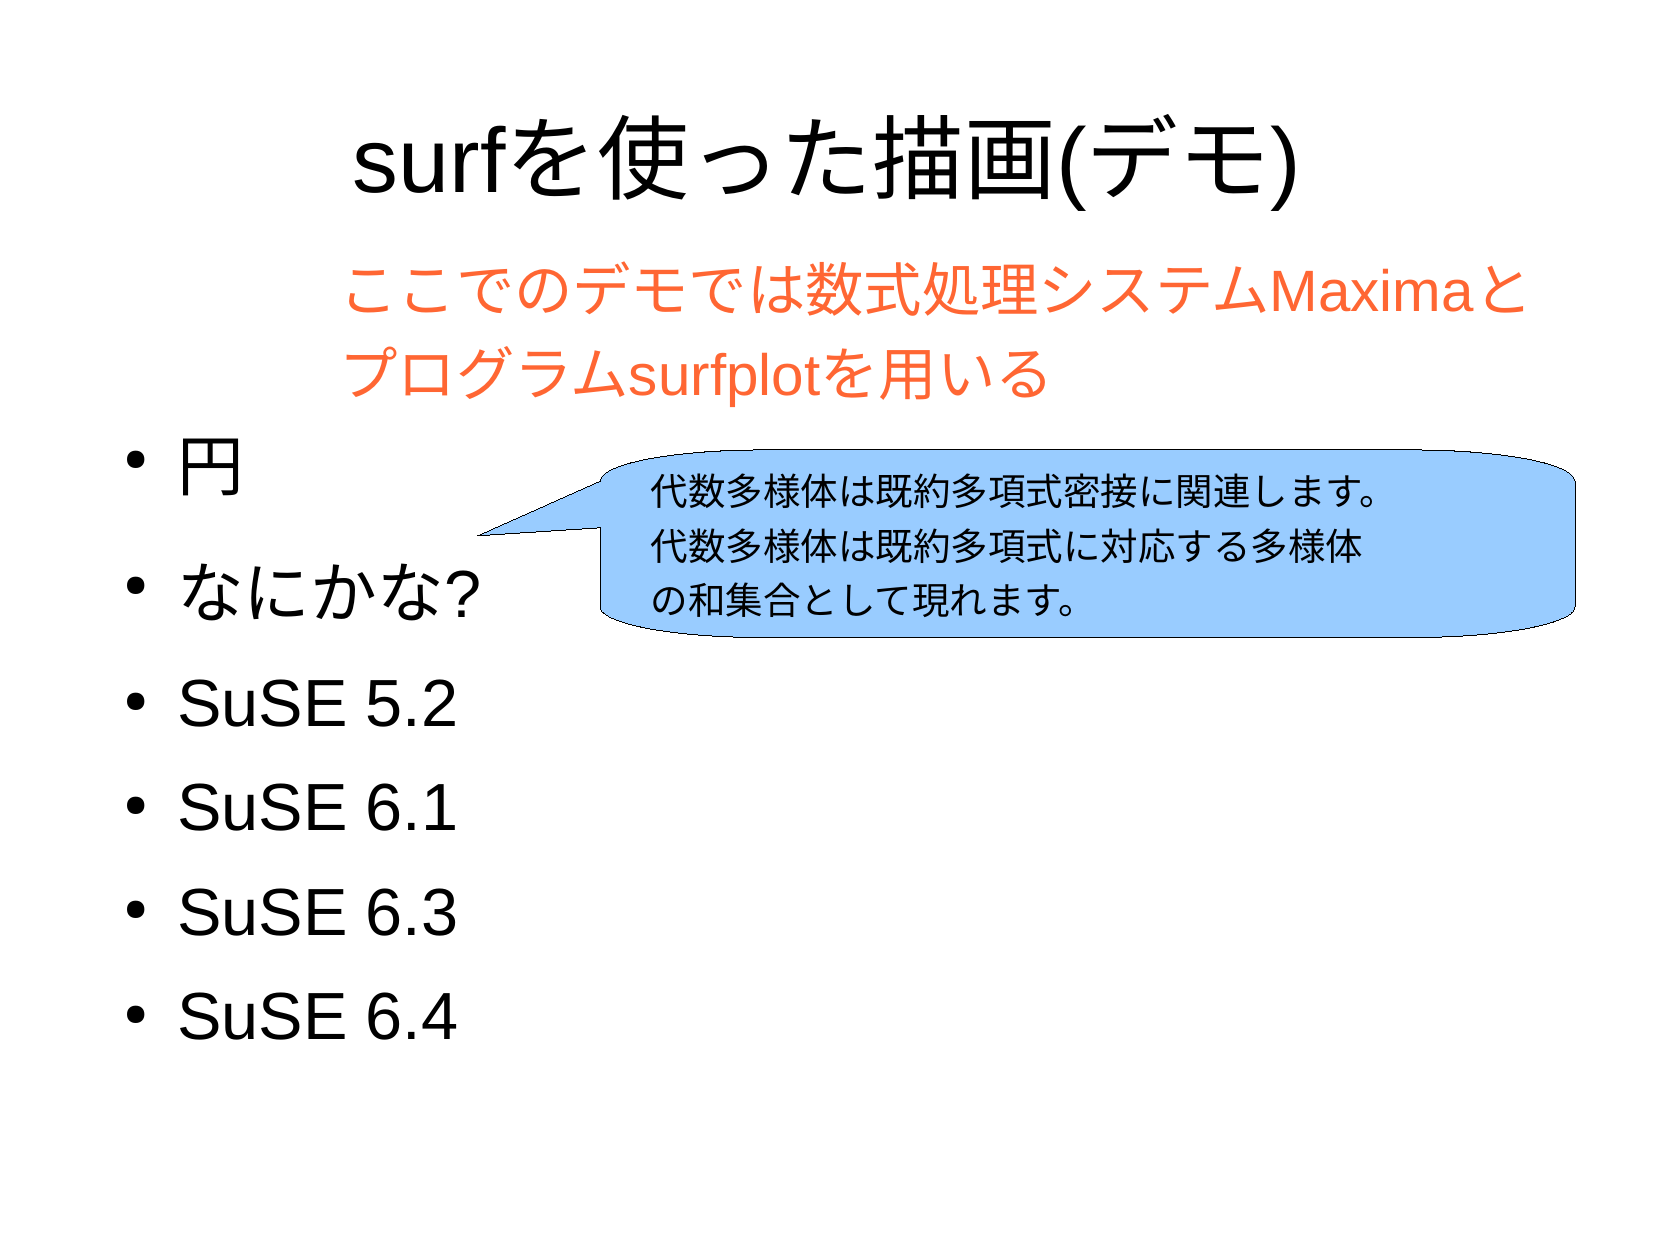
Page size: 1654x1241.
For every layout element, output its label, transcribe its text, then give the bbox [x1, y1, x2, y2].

title surfを使った描画(デモ) [82, 56, 1571, 250]
list 円 なにかな? SuSE 5.2 SuSE 6.1 SuSE 6.3 SuSE 6.4 [88, 413, 1577, 1218]
text_box ここでのデモでは数式処理システムMaximaと プログラムsurfplotを用いる [324, 236, 1473, 377]
text_box 代数多様体は既約多項式密接に関連します。 代数多様体は既約多項式に対応する多様体 の和集合として現れます。 [477, 449, 1576, 638]
